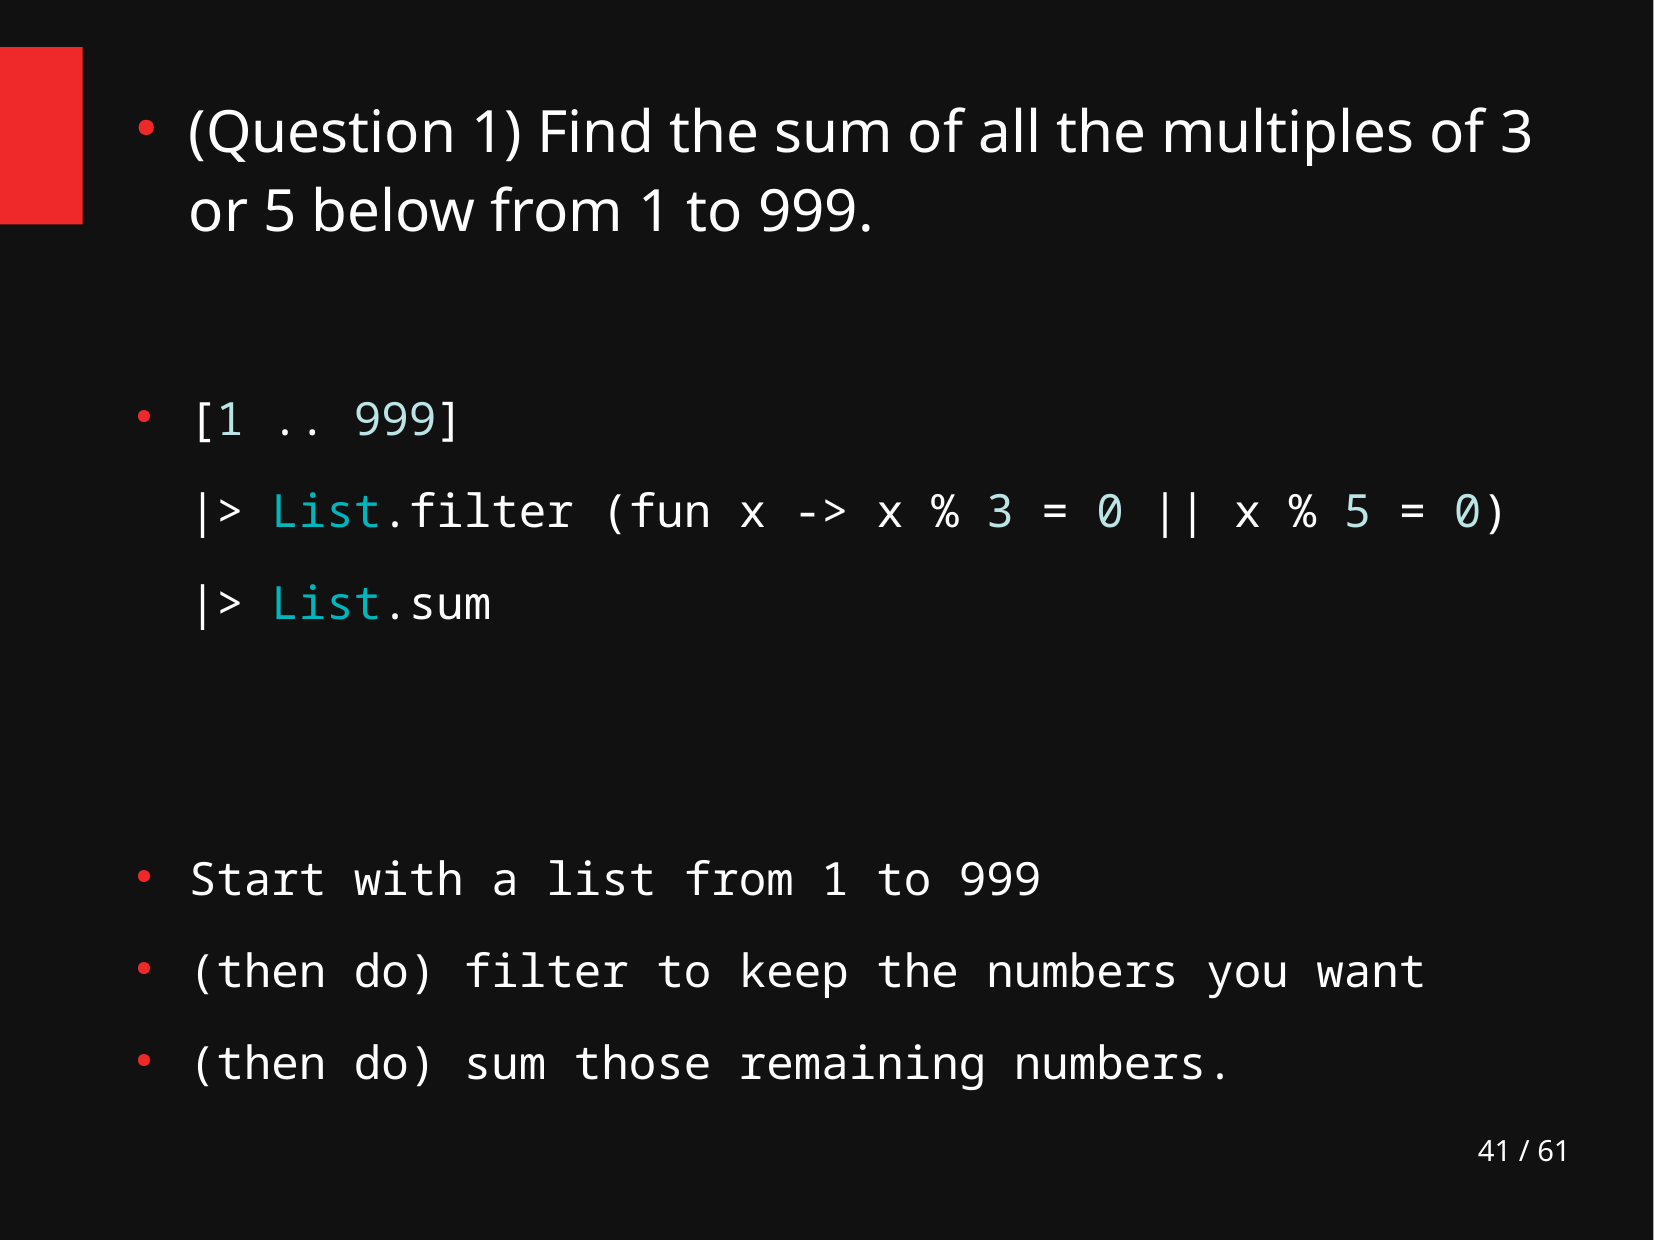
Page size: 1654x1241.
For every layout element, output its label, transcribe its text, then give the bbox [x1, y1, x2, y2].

list (Question 1) Find the sum of all the multiples of 3 or 5 below from 1 to 999. [1 .. 999] |> List.filter (fun x -> x % 3 = 0 || x % 5 = 0) |> List.sum Start with a list from 1 to 999 (then do) filter to keep the numbers you want (then do) sum those remaining numbers. [118, 90, 1536, 1074]
